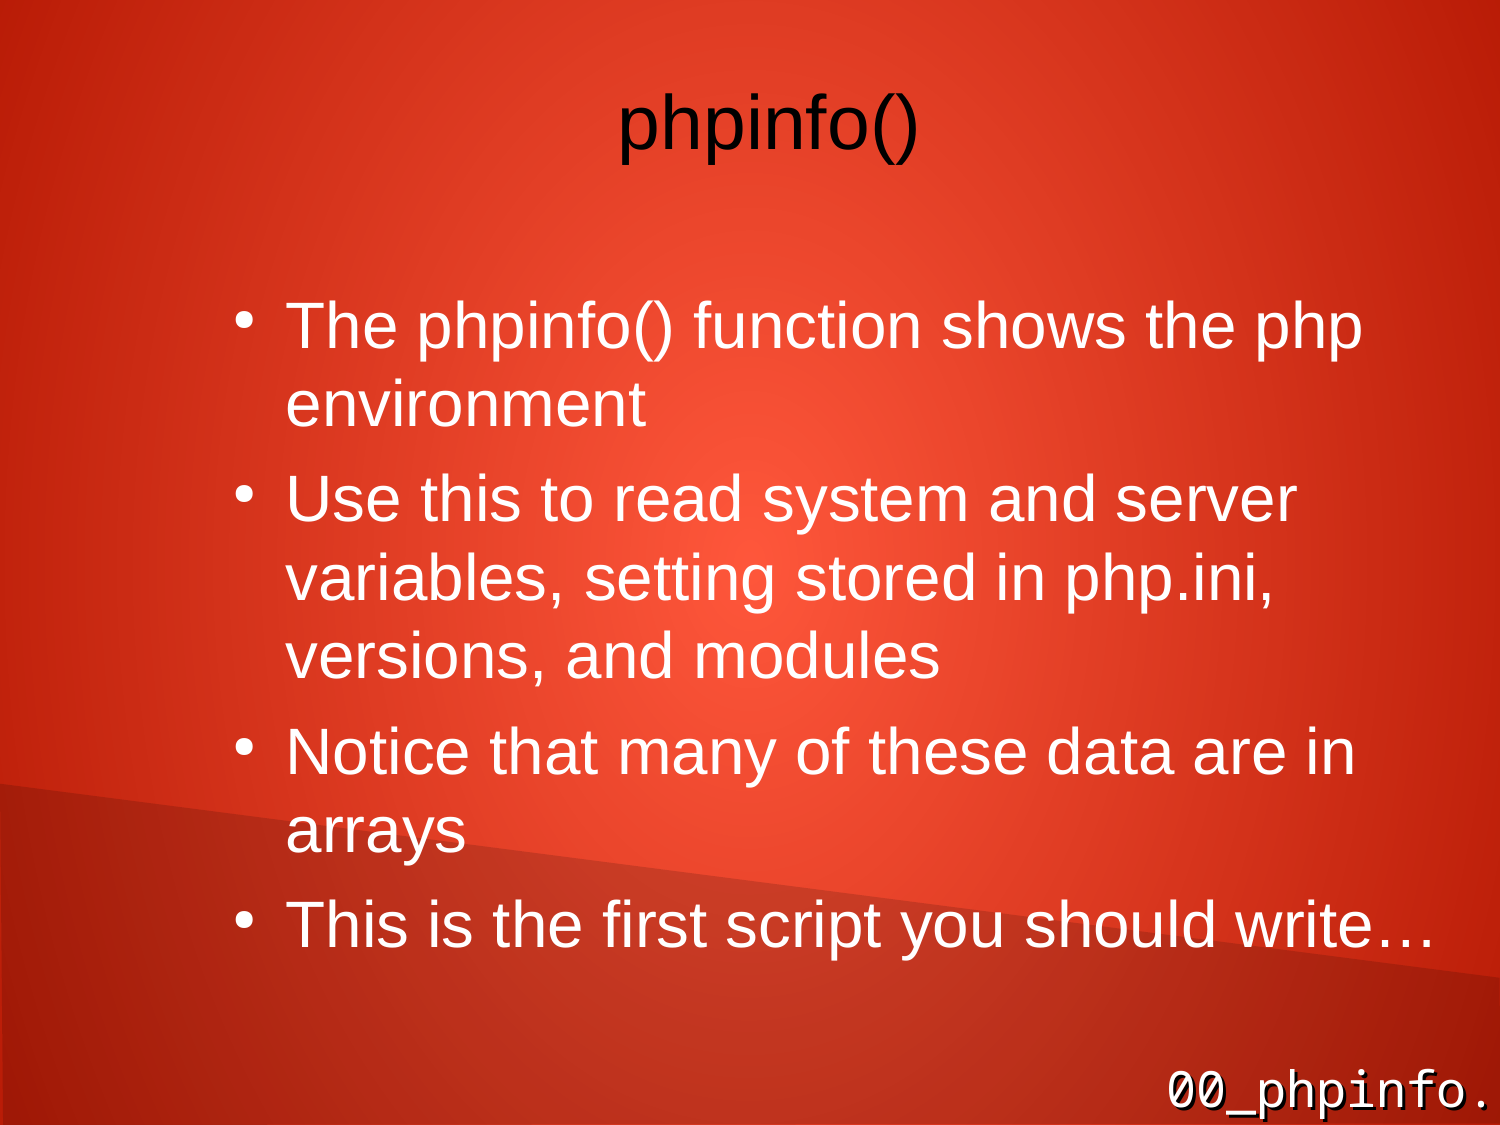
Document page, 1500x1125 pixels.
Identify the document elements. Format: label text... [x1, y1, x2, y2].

title phpinfo() [24, 24, 1488, 213]
list The phpinfo() function shows the php environment Use this to read system and server variables, setting stored in php.ini, versions, and modules Notice that many of these data are in arrays This is the first script you should write… [200, 275, 1476, 1026]
text_box 00_phpinfo.php [1151, 1049, 1500, 1125]
